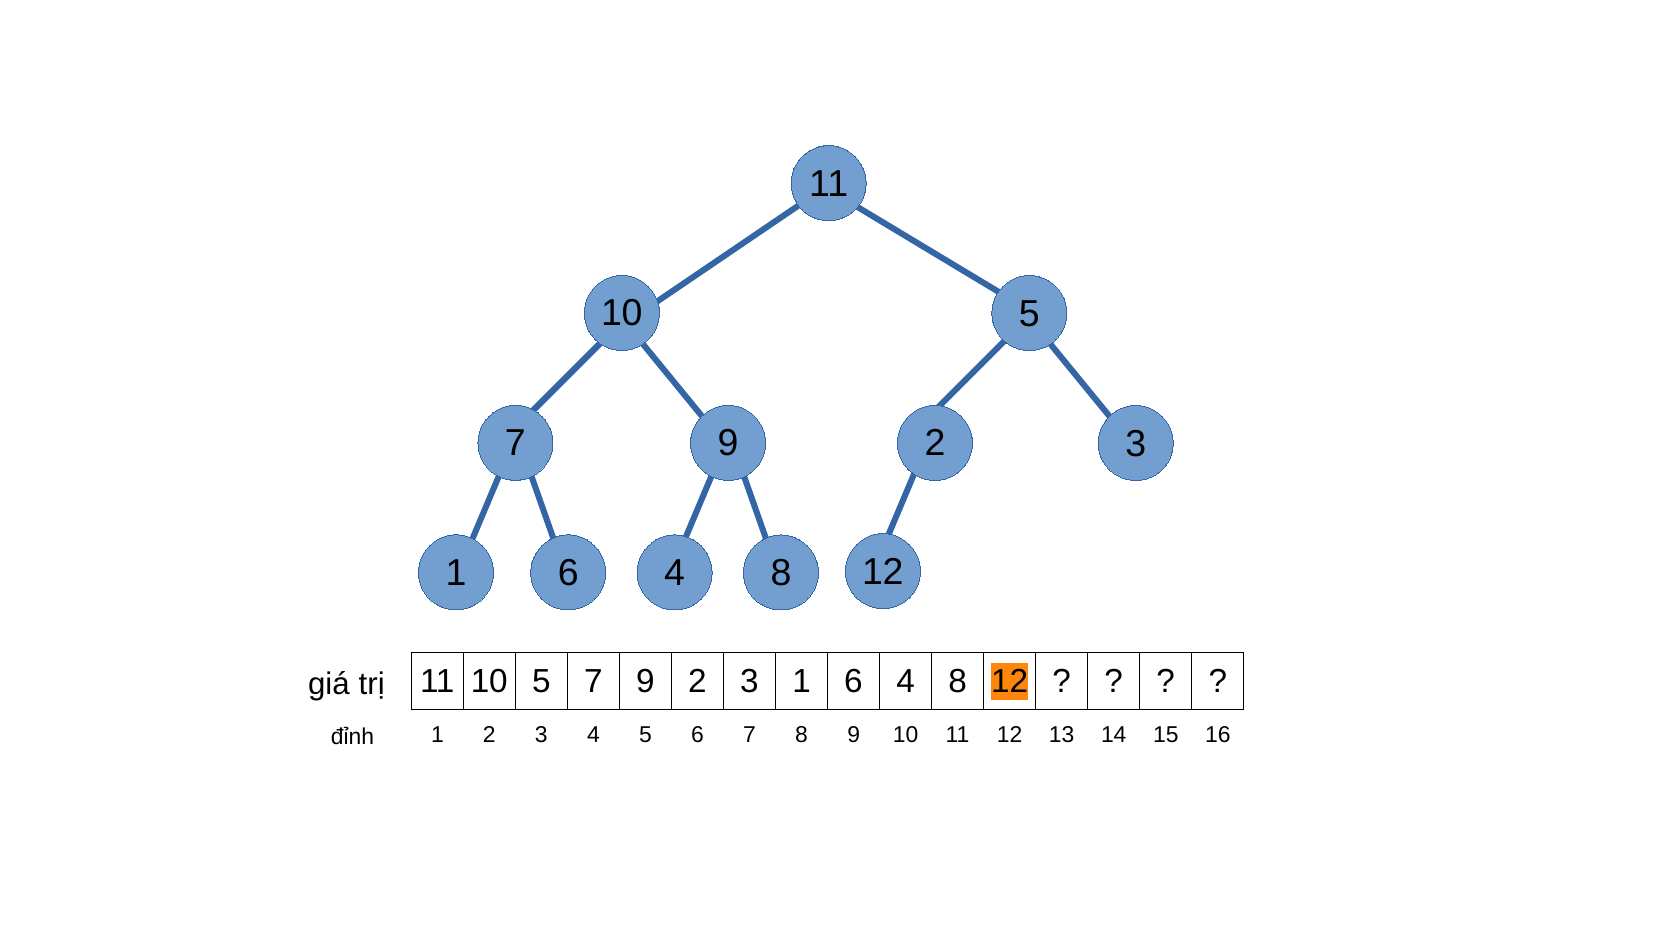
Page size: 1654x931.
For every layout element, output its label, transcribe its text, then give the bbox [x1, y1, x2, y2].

table_header 7 [568, 653, 619, 706]
table_header ? [1192, 653, 1243, 706]
text_box 11 [791, 145, 867, 221]
table_header ? [1140, 653, 1191, 706]
table_header 1 [776, 653, 827, 706]
table_header 3 [724, 653, 775, 706]
text_box 4 [637, 534, 713, 610]
text_box giá trị [290, 641, 403, 726]
text_box 5 [991, 275, 1067, 351]
table_header 14 [1088, 706, 1140, 763]
text_box 12 [845, 533, 921, 609]
text_box 6 [530, 534, 606, 610]
table_header 10 [880, 706, 932, 763]
table_header 11 [412, 653, 463, 706]
table_header 9 [828, 706, 880, 763]
table_header 12 [984, 653, 1035, 706]
table_header ? [1088, 653, 1139, 706]
table_header 6 [828, 653, 879, 706]
table_header 10 [464, 653, 515, 706]
text_box 9 [690, 405, 766, 481]
table_header 5 [516, 653, 567, 706]
table_header ? [1036, 653, 1087, 706]
table_header 13 [1036, 706, 1088, 763]
table_header 12 [984, 706, 1036, 763]
table_header 11 [932, 706, 984, 763]
text_box đỉnh [296, 694, 409, 780]
table_header 8 [932, 653, 983, 706]
table_header 9 [620, 653, 671, 706]
table_header 4 [567, 706, 619, 763]
text_box 7 [477, 405, 553, 481]
table_header 5 [619, 706, 671, 763]
table_header 15 [1140, 706, 1192, 763]
table_header 8 [776, 706, 828, 763]
text_box 1 [418, 534, 494, 610]
text_box 8 [743, 534, 819, 610]
table_header 7 [723, 706, 776, 763]
text_box 3 [1098, 405, 1174, 481]
table_header 4 [880, 653, 931, 706]
table_header 6 [671, 706, 723, 763]
table_header 1 [411, 706, 463, 763]
table_header 2 [672, 653, 723, 706]
table_header 16 [1192, 706, 1244, 763]
table_header 2 [463, 706, 515, 763]
text_box 10 [584, 275, 660, 351]
text_box 2 [897, 405, 973, 481]
table_header 3 [515, 706, 567, 763]
